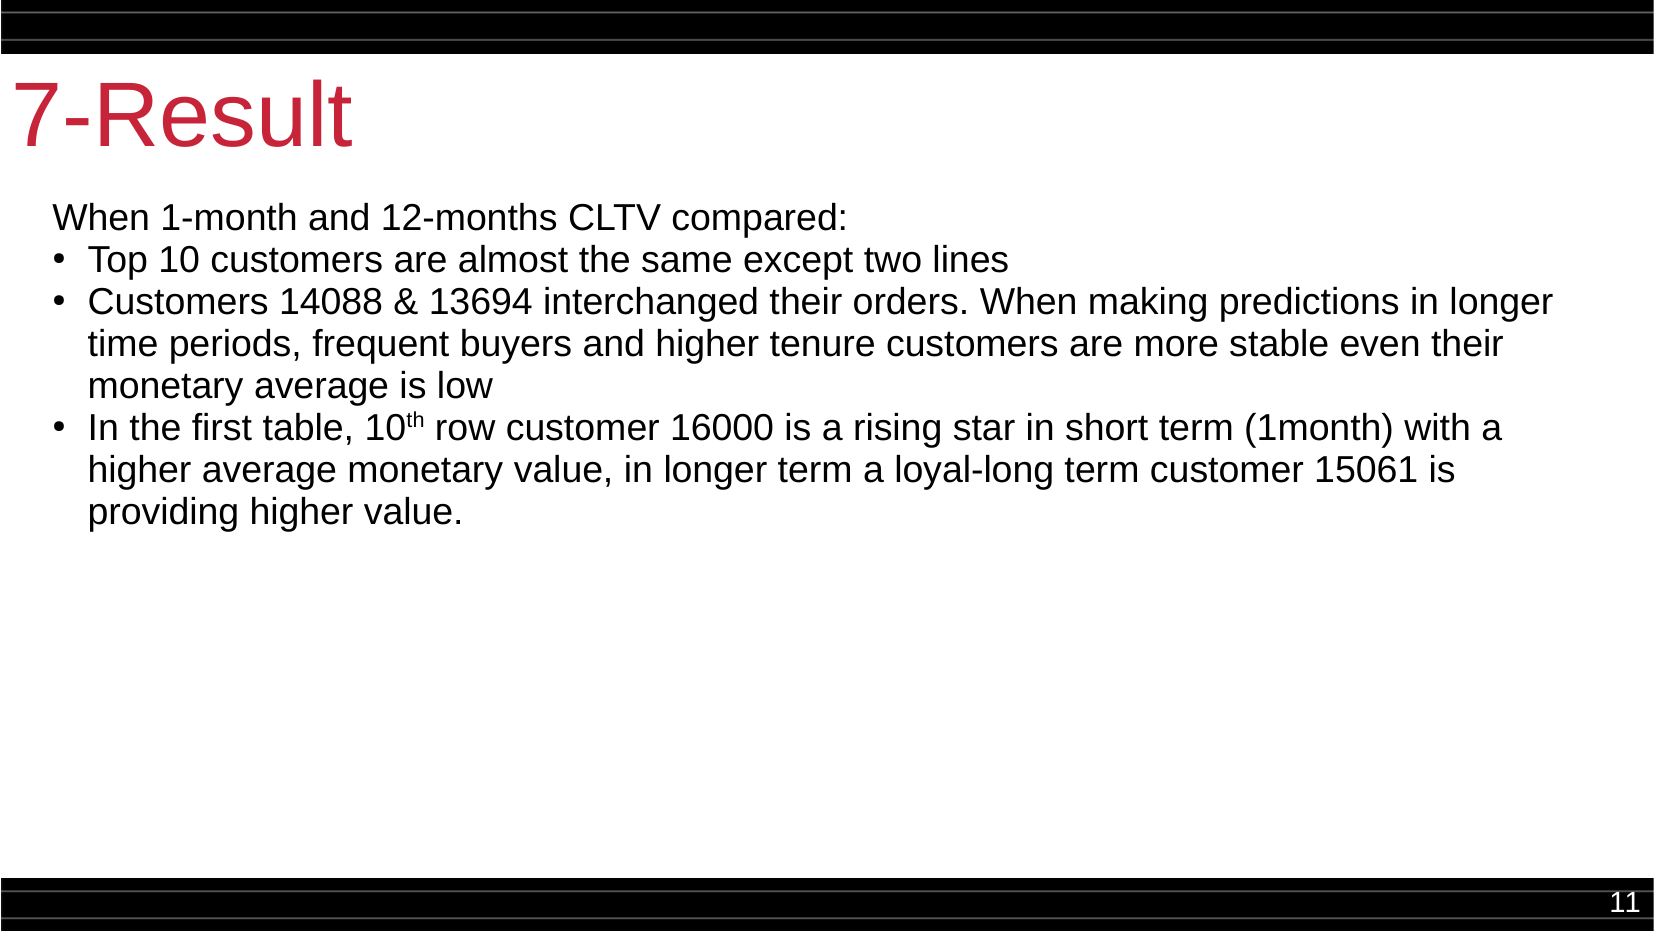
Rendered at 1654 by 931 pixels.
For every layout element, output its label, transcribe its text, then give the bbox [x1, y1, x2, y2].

title 7-Result [11, 37, 1501, 193]
picture [1, 0, 1654, 54]
picture [1, 878, 1654, 931]
text_box When 1-month and 12-months CLTV compared: Top 10 customers are almost the same except two lines Customers 14088 & 13694 interchanged their orders. When making predictions in longer time periods, frequent buyers and higher tenure customers are more stable even their monetary average is low In the first table, 10th row customer 16000 is a rising star in short term (1month) with a higher average monetary value, in longer term a loyal-long term customer 15061 is providing higher value. [37, 189, 1576, 826]
